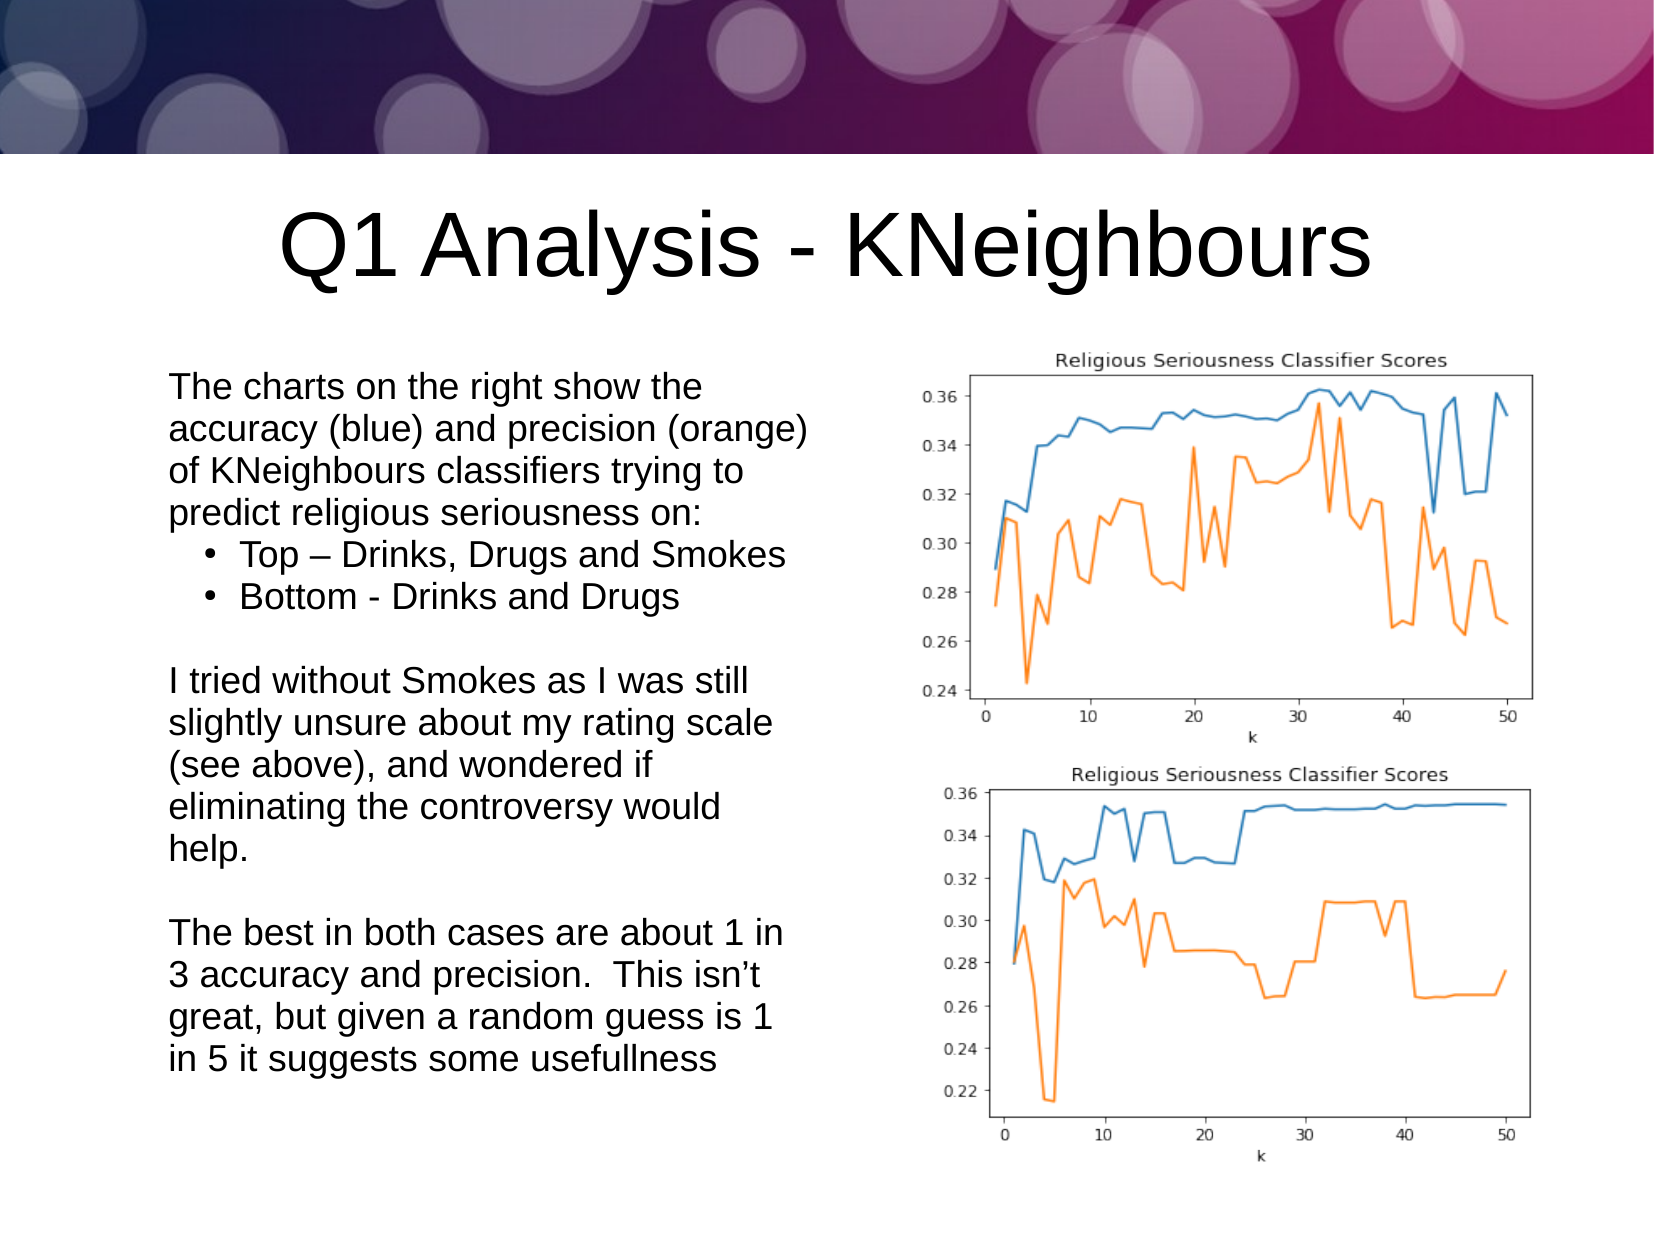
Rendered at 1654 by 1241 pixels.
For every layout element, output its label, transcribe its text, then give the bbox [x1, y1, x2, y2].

picture [909, 342, 1549, 1174]
text_box The charts on the right show the accuracy (blue) and precision (orange) of KNeighbours classifiers trying to predict religious seriousness on: Top – Drinks, Drugs and Smokes Bottom - Drinks and Drugs I tried without Smokes as I was still slightly unsure about my rating scale (see above), and wondered if eliminating the controversy would help. The best in both cases are about 1 in 3 accuracy and precision. This isn’t great, but given a random guess is 1 in 5 it suggests some usefullness [153, 357, 827, 1087]
title Q1 Analysis - KNeighbours [82, 159, 1571, 331]
picture [0, 0, 1654, 154]
